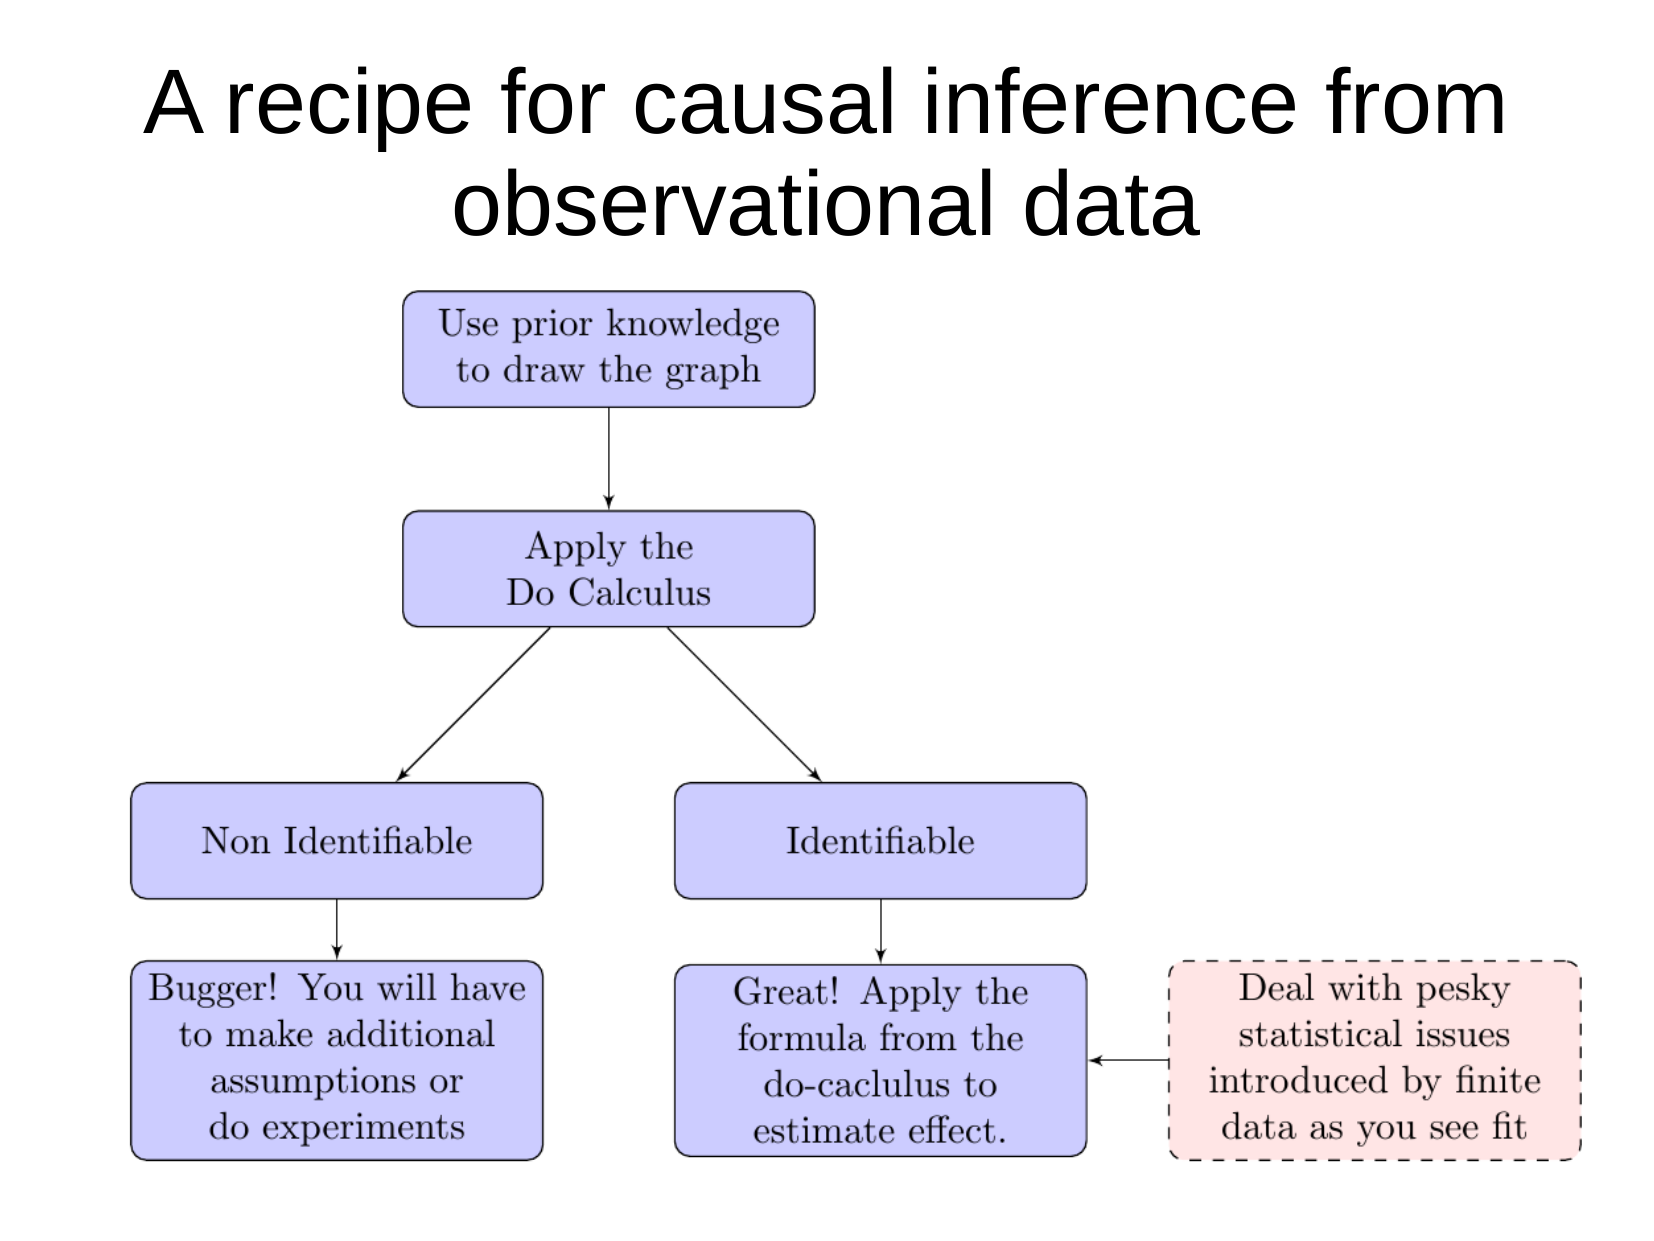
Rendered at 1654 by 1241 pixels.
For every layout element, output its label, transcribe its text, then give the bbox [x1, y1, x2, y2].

picture [47, 198, 1640, 1193]
title A recipe for causal inference from observational data [82, 49, 1571, 257]
